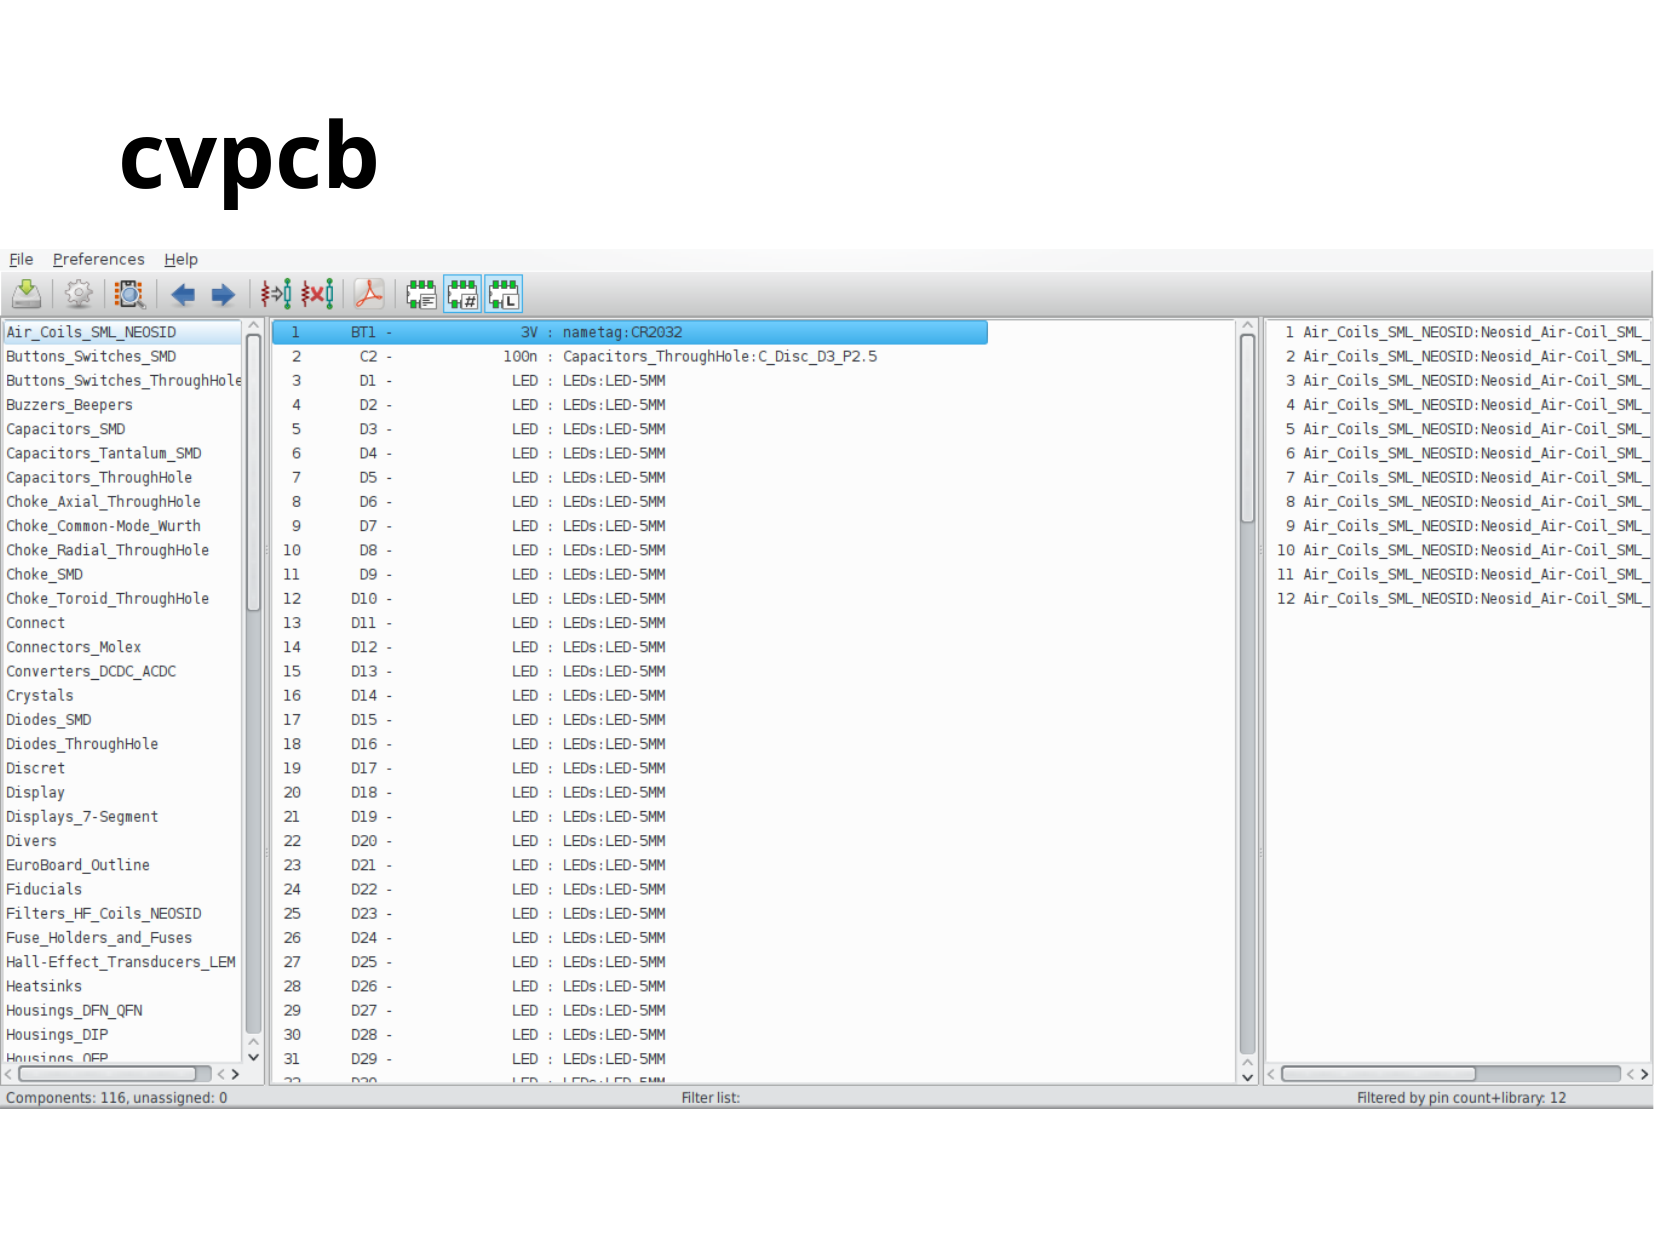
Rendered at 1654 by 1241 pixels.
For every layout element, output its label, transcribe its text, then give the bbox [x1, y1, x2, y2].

picture [0, 249, 1654, 1109]
title cvpcb [118, 49, 1536, 249]
